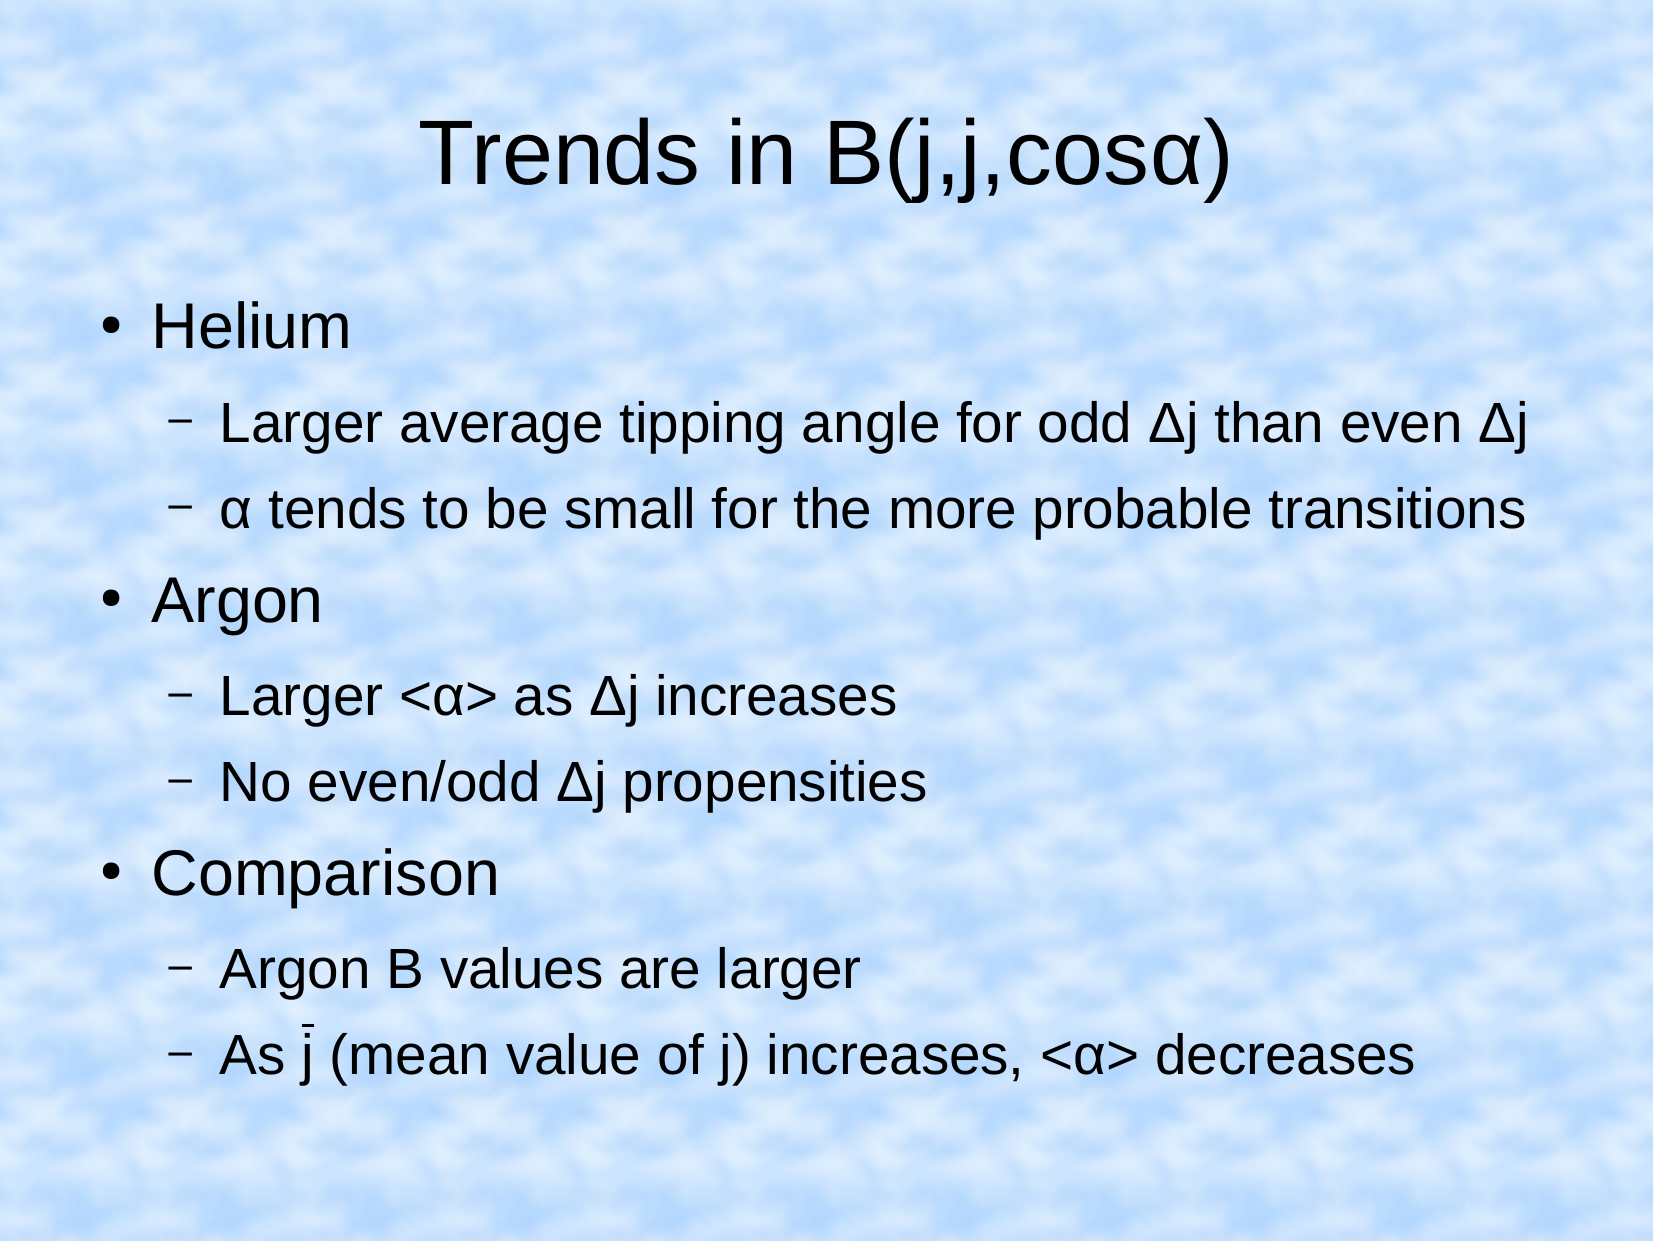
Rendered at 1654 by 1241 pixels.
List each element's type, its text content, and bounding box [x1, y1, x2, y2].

list Helium Larger average tipping angle for odd Δj than even Δj α tends to be small for the more probable transitions Argon Larger <α> as Δj increases No even/odd Δj propensities Comparison Argon B values are larger As j (mean value of j) increases, <α> decreases [82, 290, 1571, 1201]
picture [0, 0, 1654, 1241]
title Trends in B(j,j,cosα) [82, 49, 1571, 257]
